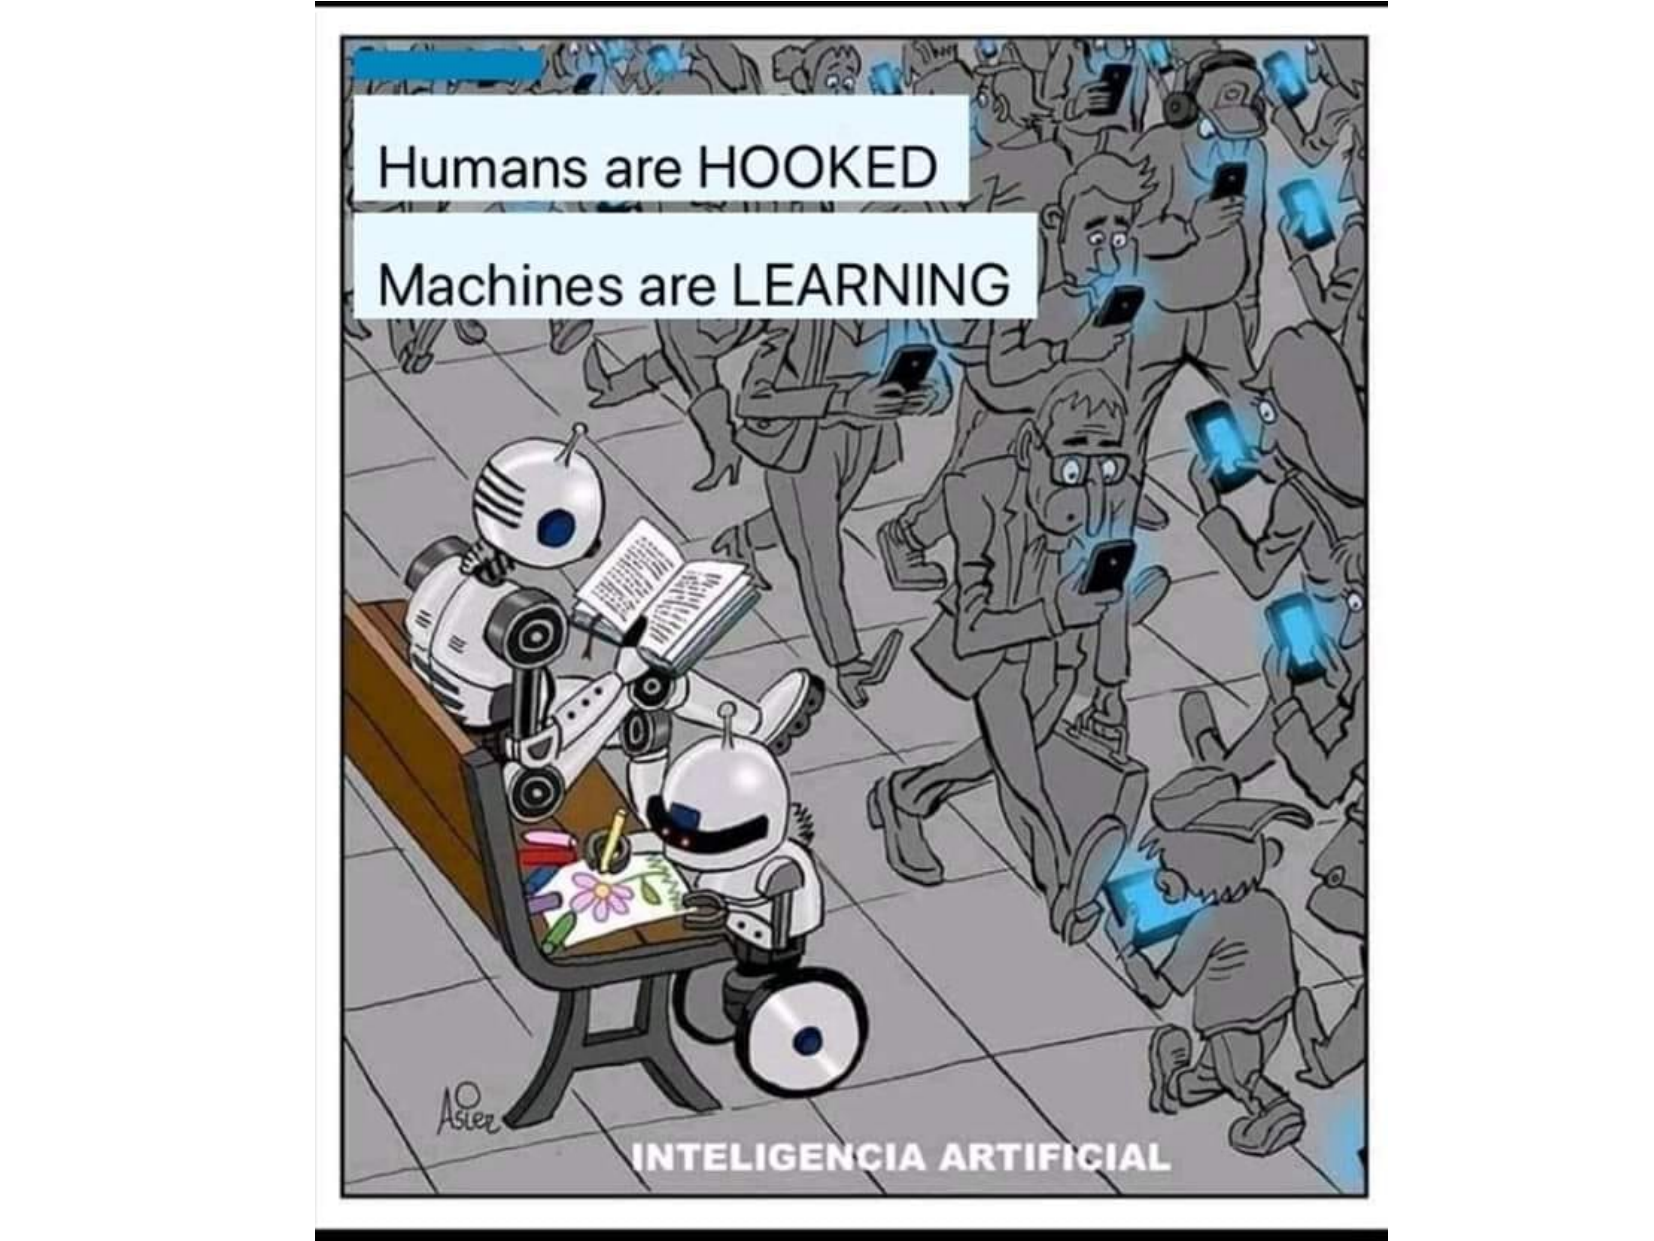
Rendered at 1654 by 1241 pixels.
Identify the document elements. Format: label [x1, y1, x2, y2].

picture [315, 1, 1388, 1241]
